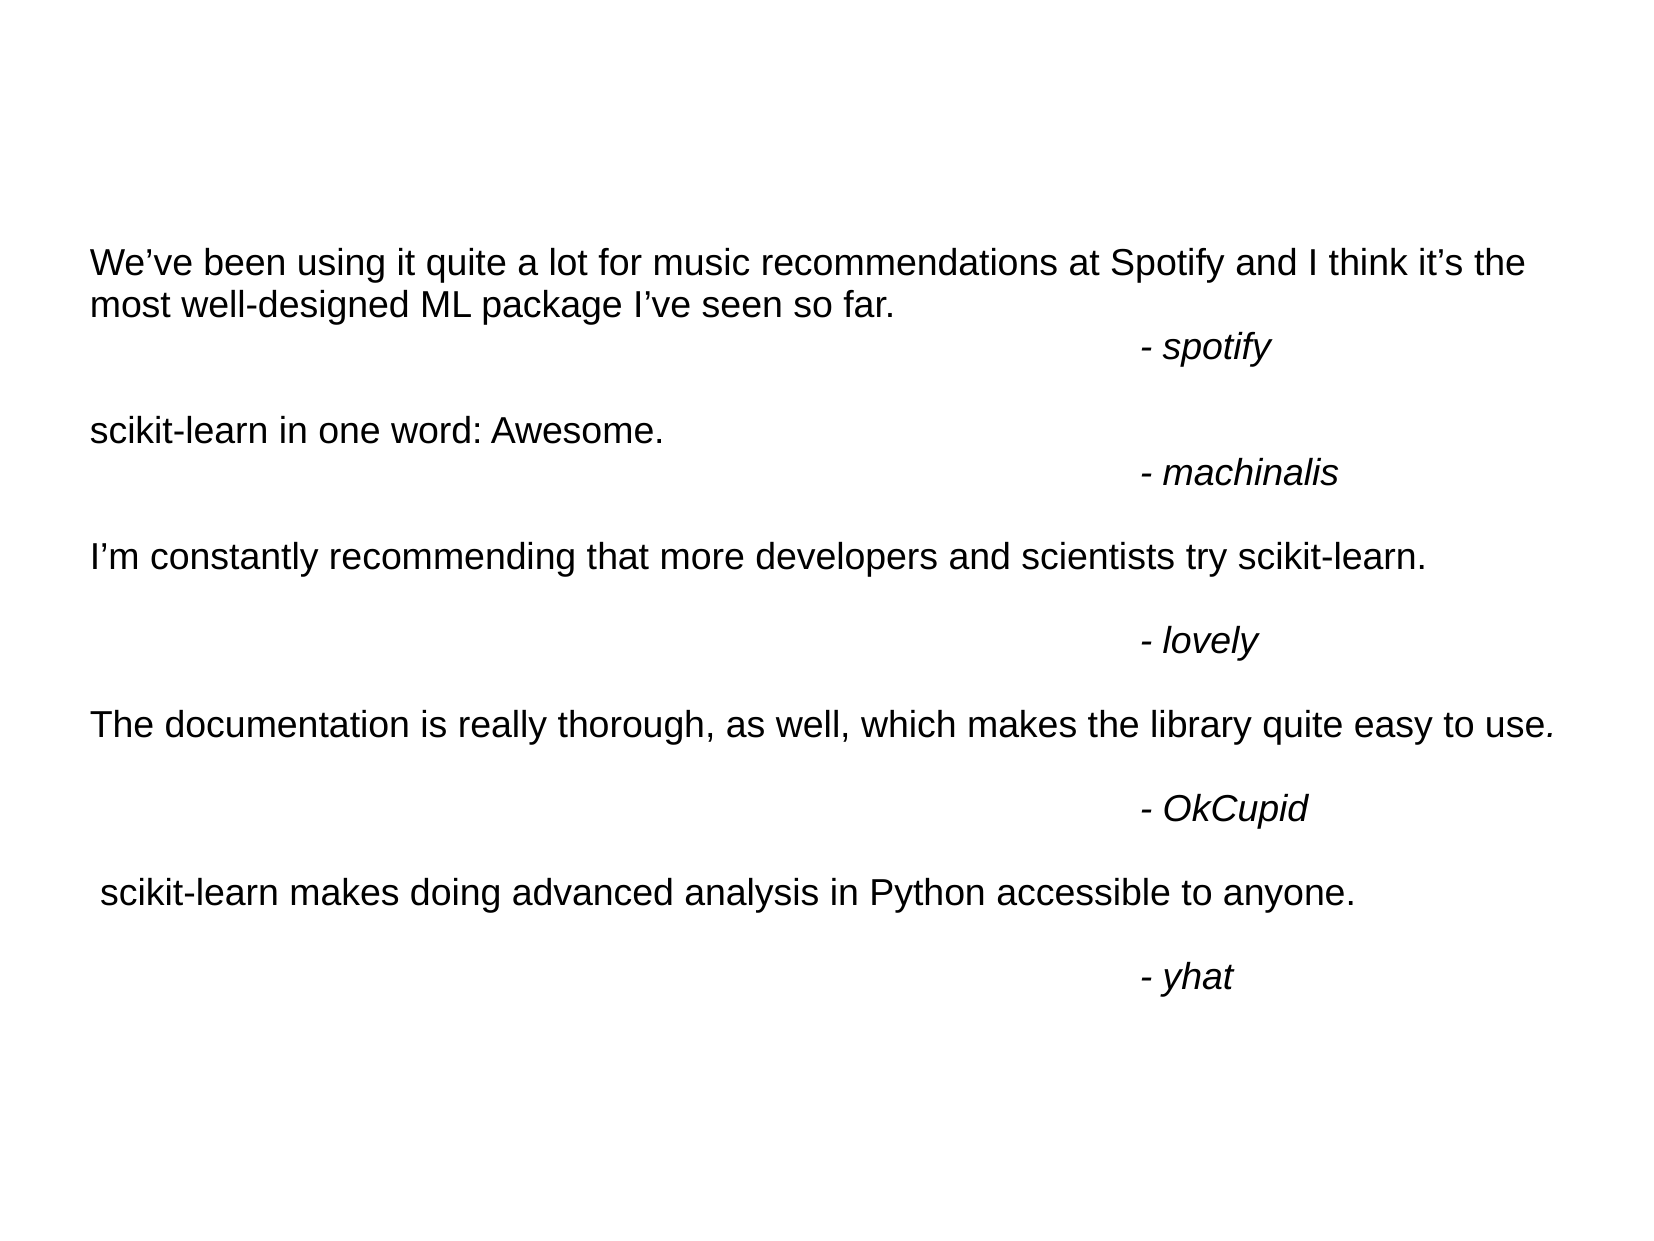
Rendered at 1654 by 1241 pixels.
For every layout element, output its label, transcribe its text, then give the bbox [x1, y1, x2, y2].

text_box We’ve been using it quite a lot for music recommendations at Spotify and I think it’s the most well-designed ML package I’ve seen so far. - spotify scikit-learn in one word: Awesome. - machinalis I’m constantly recommending that more developers and scientists try scikit-learn. - lovely The documentation is really thorough, as well, which makes the library quite easy to use. - OkCupid scikit-learn makes doing advanced analysis in Python accessible to anyone. - yhat [75, 234, 1591, 1006]
